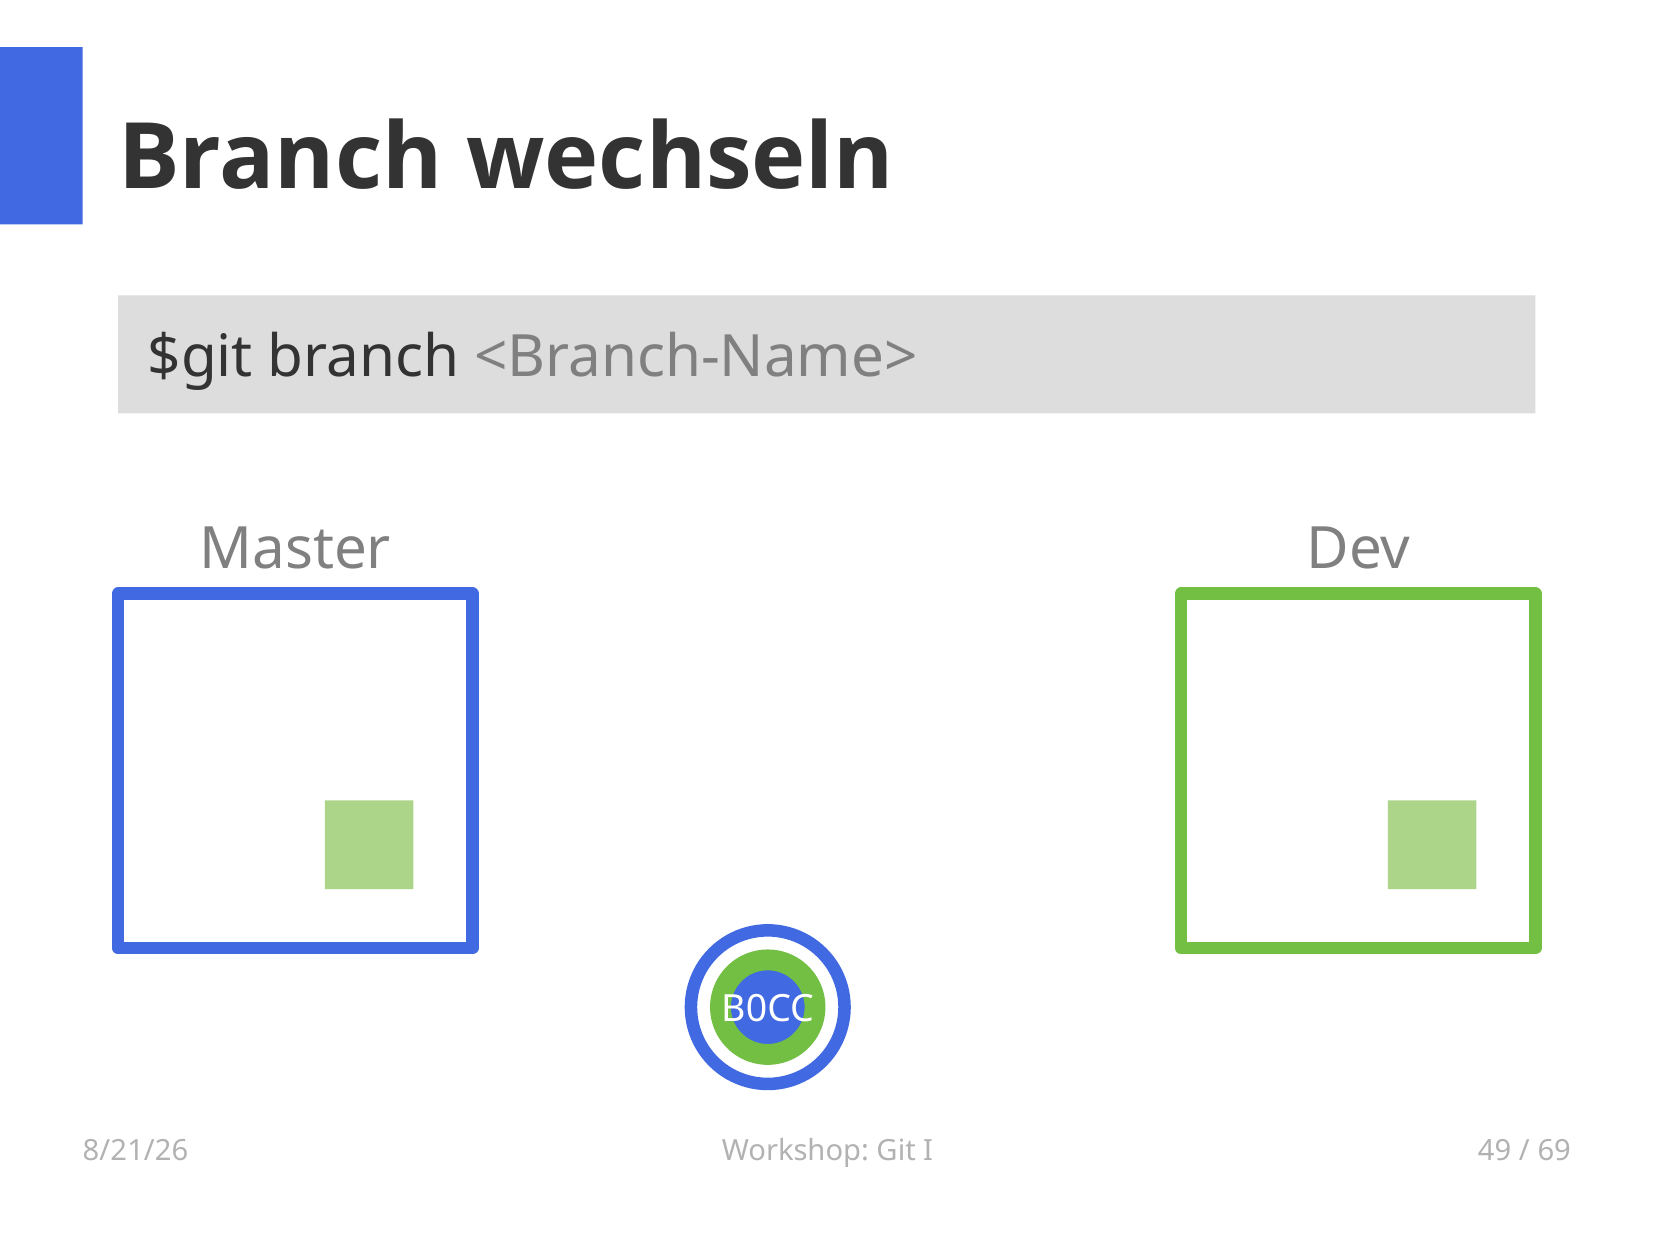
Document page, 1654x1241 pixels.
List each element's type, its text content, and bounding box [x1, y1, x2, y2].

title Branch wechseln [118, 49, 1571, 257]
text_box [1387, 800, 1477, 890]
list $git branch <Branch-Name> [118, 295, 1536, 414]
text_box [324, 800, 414, 890]
text_box B0CC [720, 959, 816, 1055]
text_box Master [118, 499, 473, 594]
text_box Dev [1181, 499, 1536, 594]
